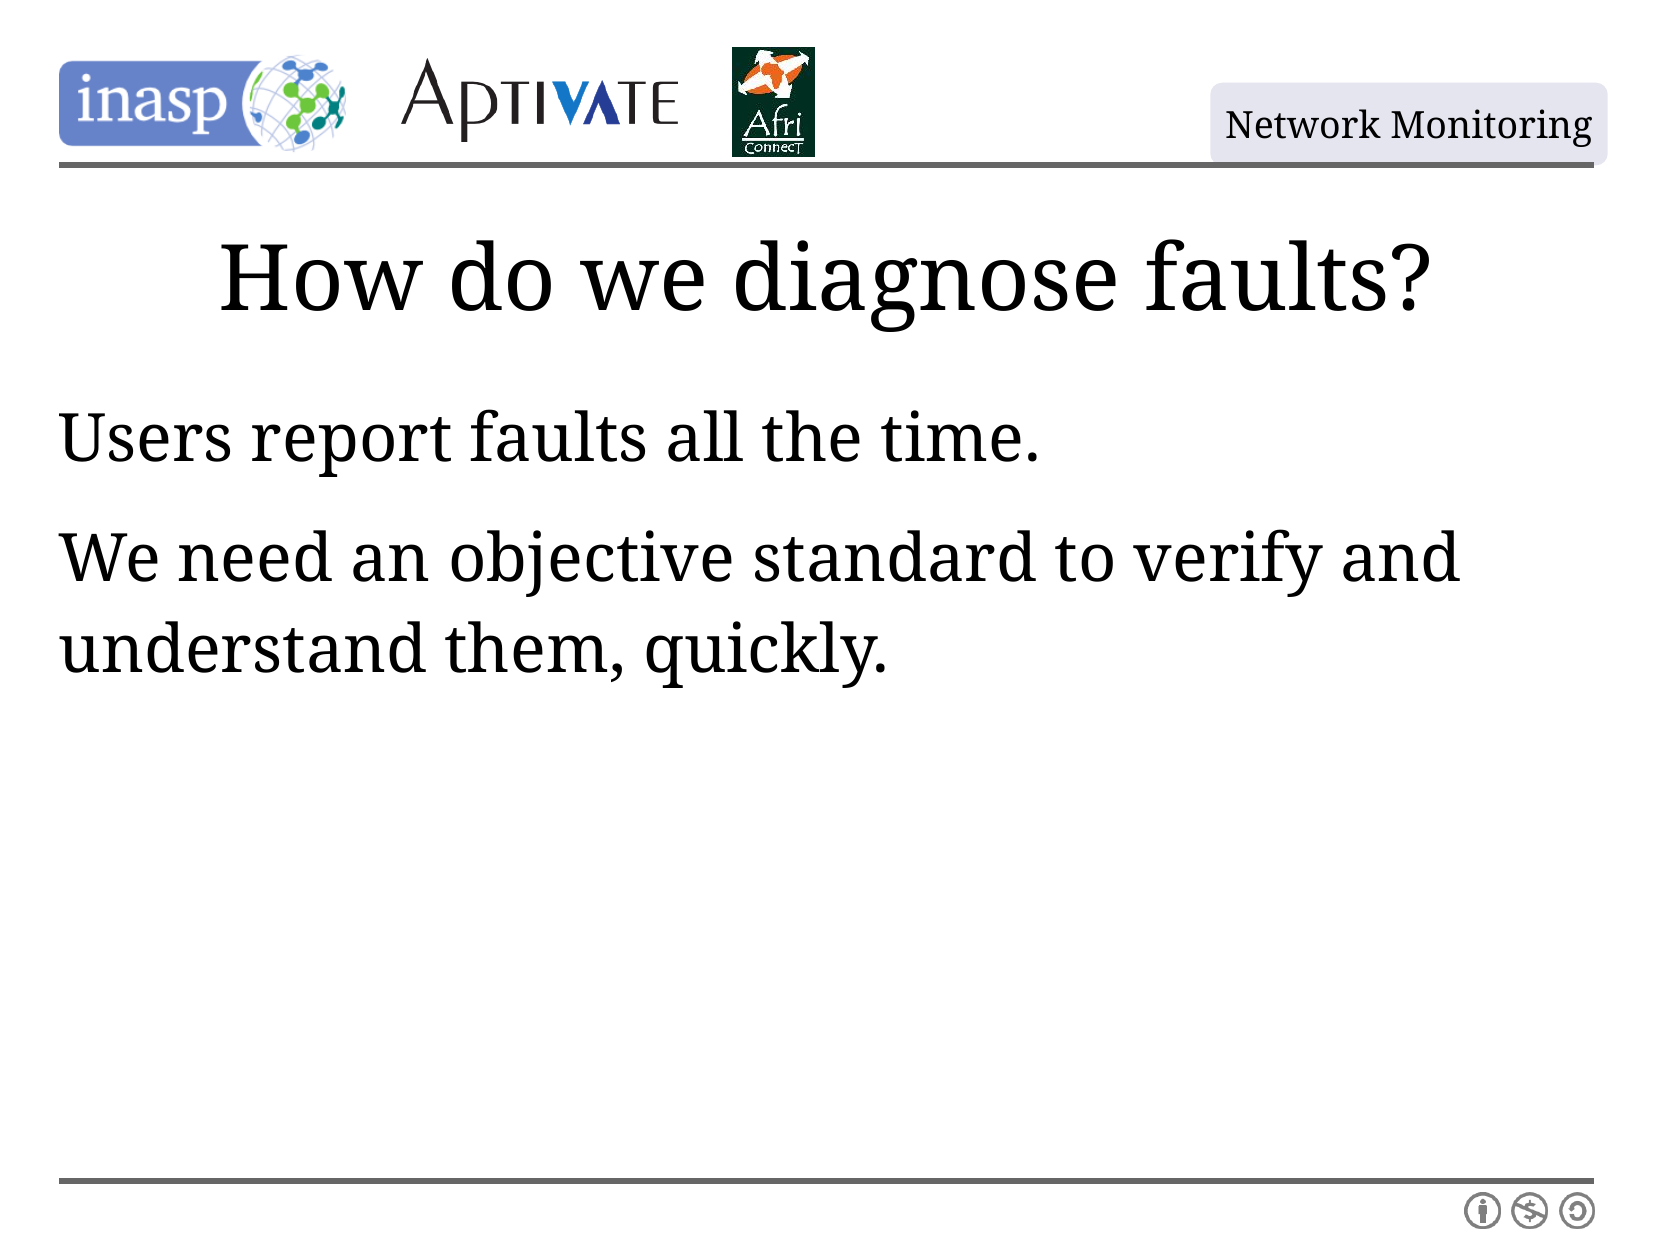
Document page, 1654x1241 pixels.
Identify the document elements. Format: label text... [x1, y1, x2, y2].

picture [59, 47, 355, 160]
picture [732, 47, 815, 157]
title How do we diagnose faults? [59, 212, 1595, 343]
picture [401, 58, 678, 142]
picture [1511, 1192, 1548, 1229]
picture [1464, 1192, 1501, 1229]
picture [1559, 1192, 1595, 1229]
list Users report faults all the time. We need an objective standard to verify and understand them, quickly. [59, 389, 1595, 1109]
